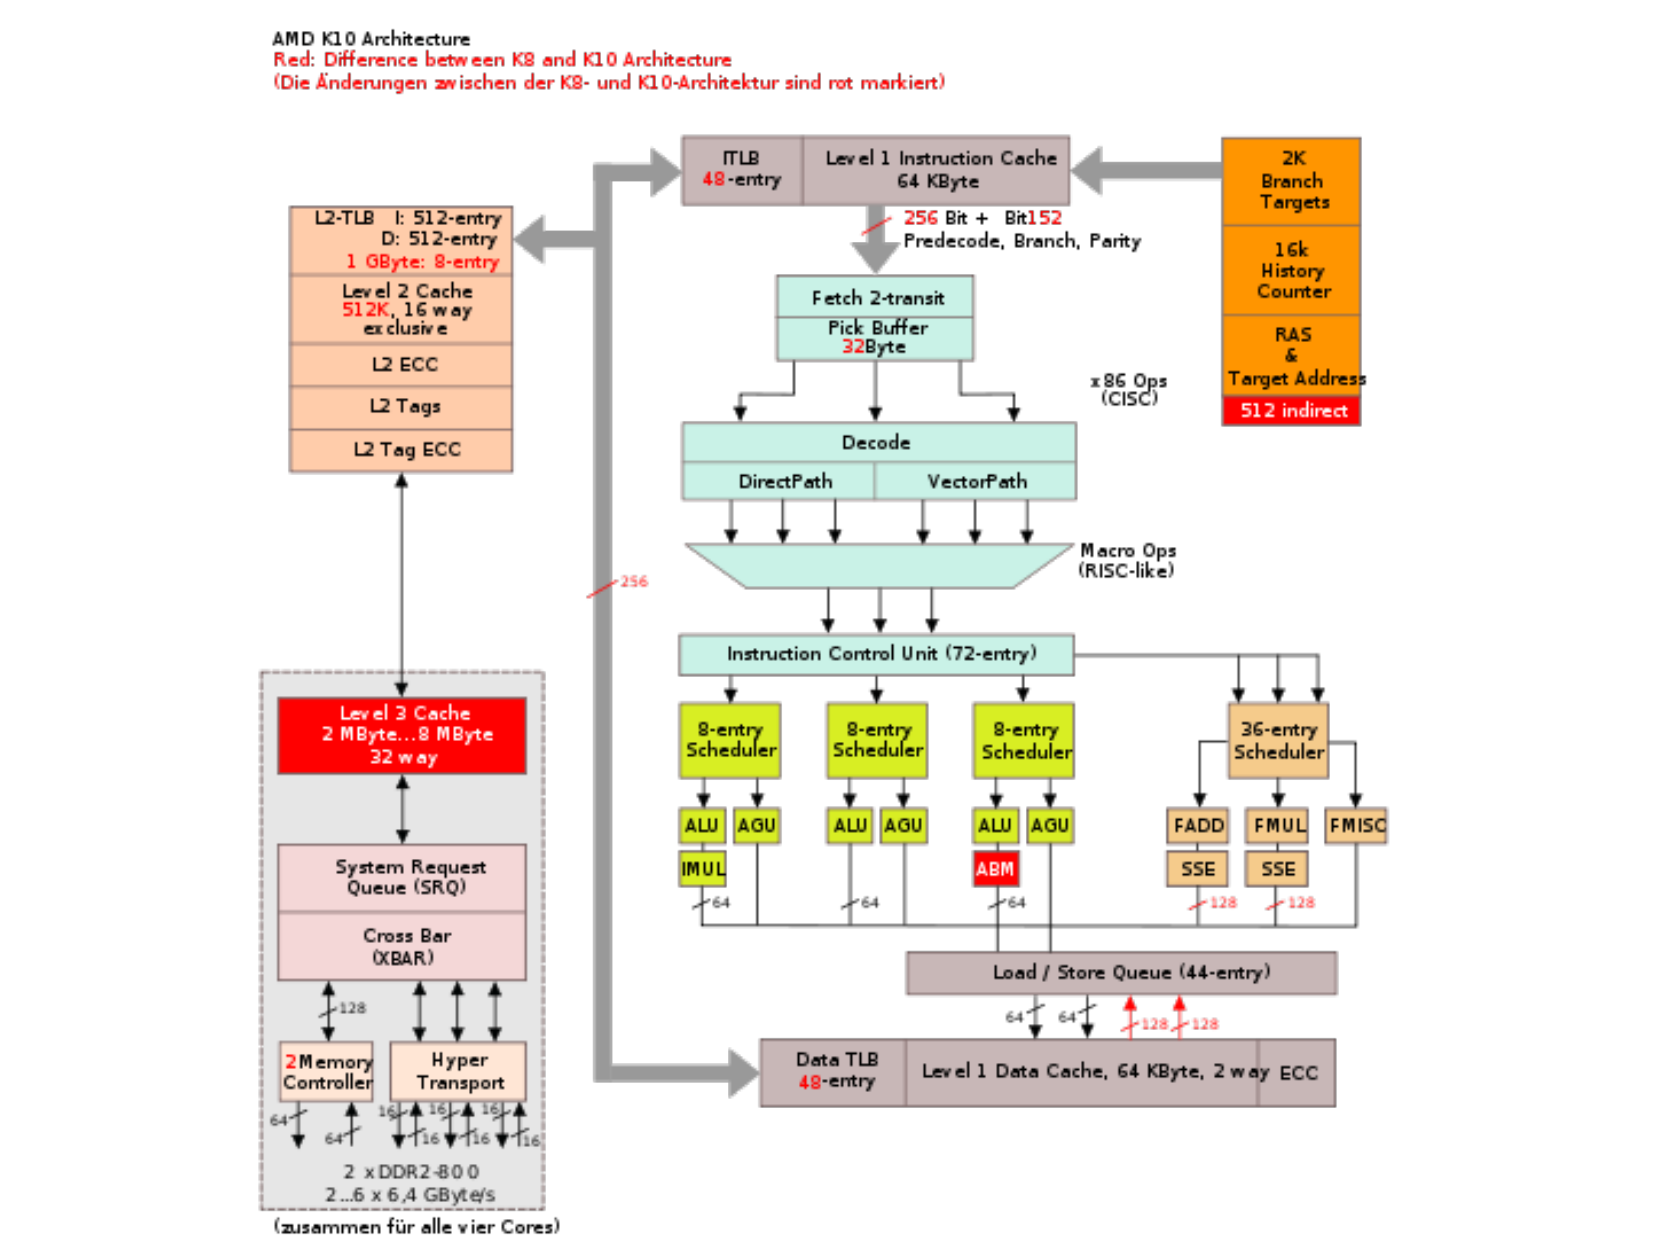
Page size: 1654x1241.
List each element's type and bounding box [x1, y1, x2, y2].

picture [248, 14, 1394, 1241]
